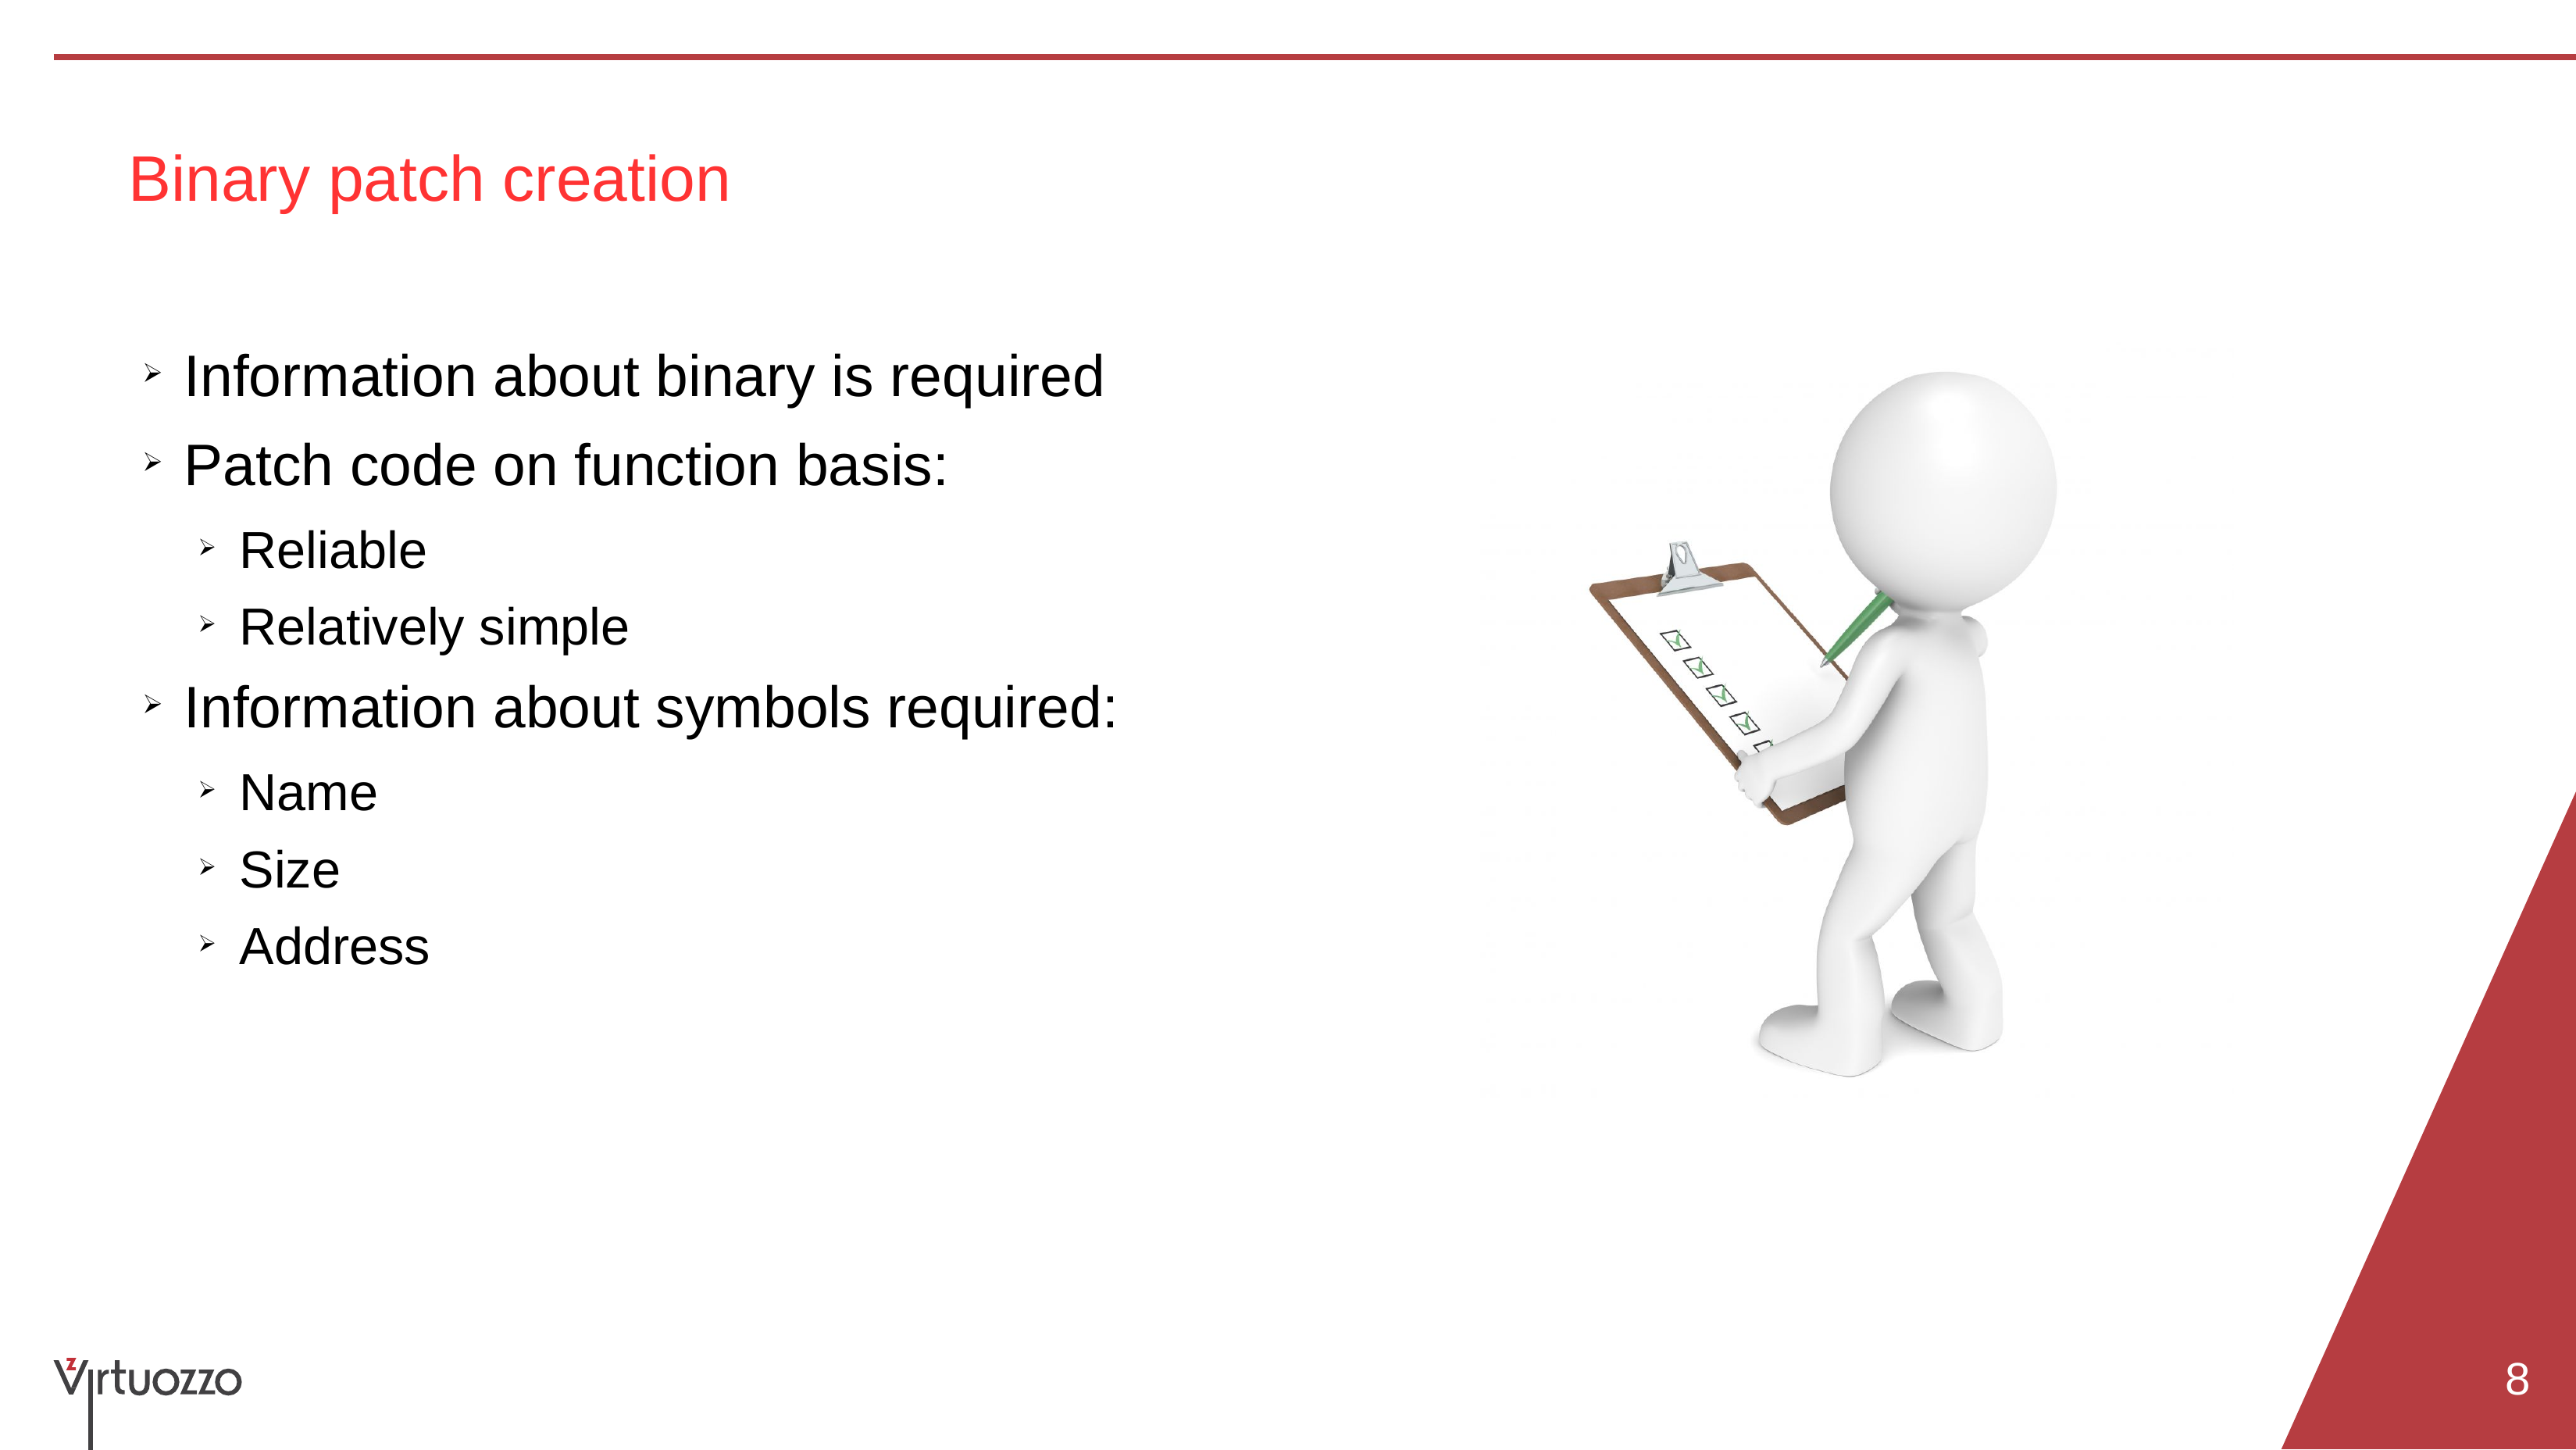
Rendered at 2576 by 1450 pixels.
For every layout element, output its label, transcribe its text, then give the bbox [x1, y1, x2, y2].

text_box <number> [2029, 1348, 2543, 1411]
title Binary patch creation [128, 57, 2447, 300]
list Information about binary is required Patch code on function basis: Reliable Relatively simple Information about symbols required: Name Size Address [128, 344, 2447, 1184]
picture [1480, 342, 2234, 1098]
